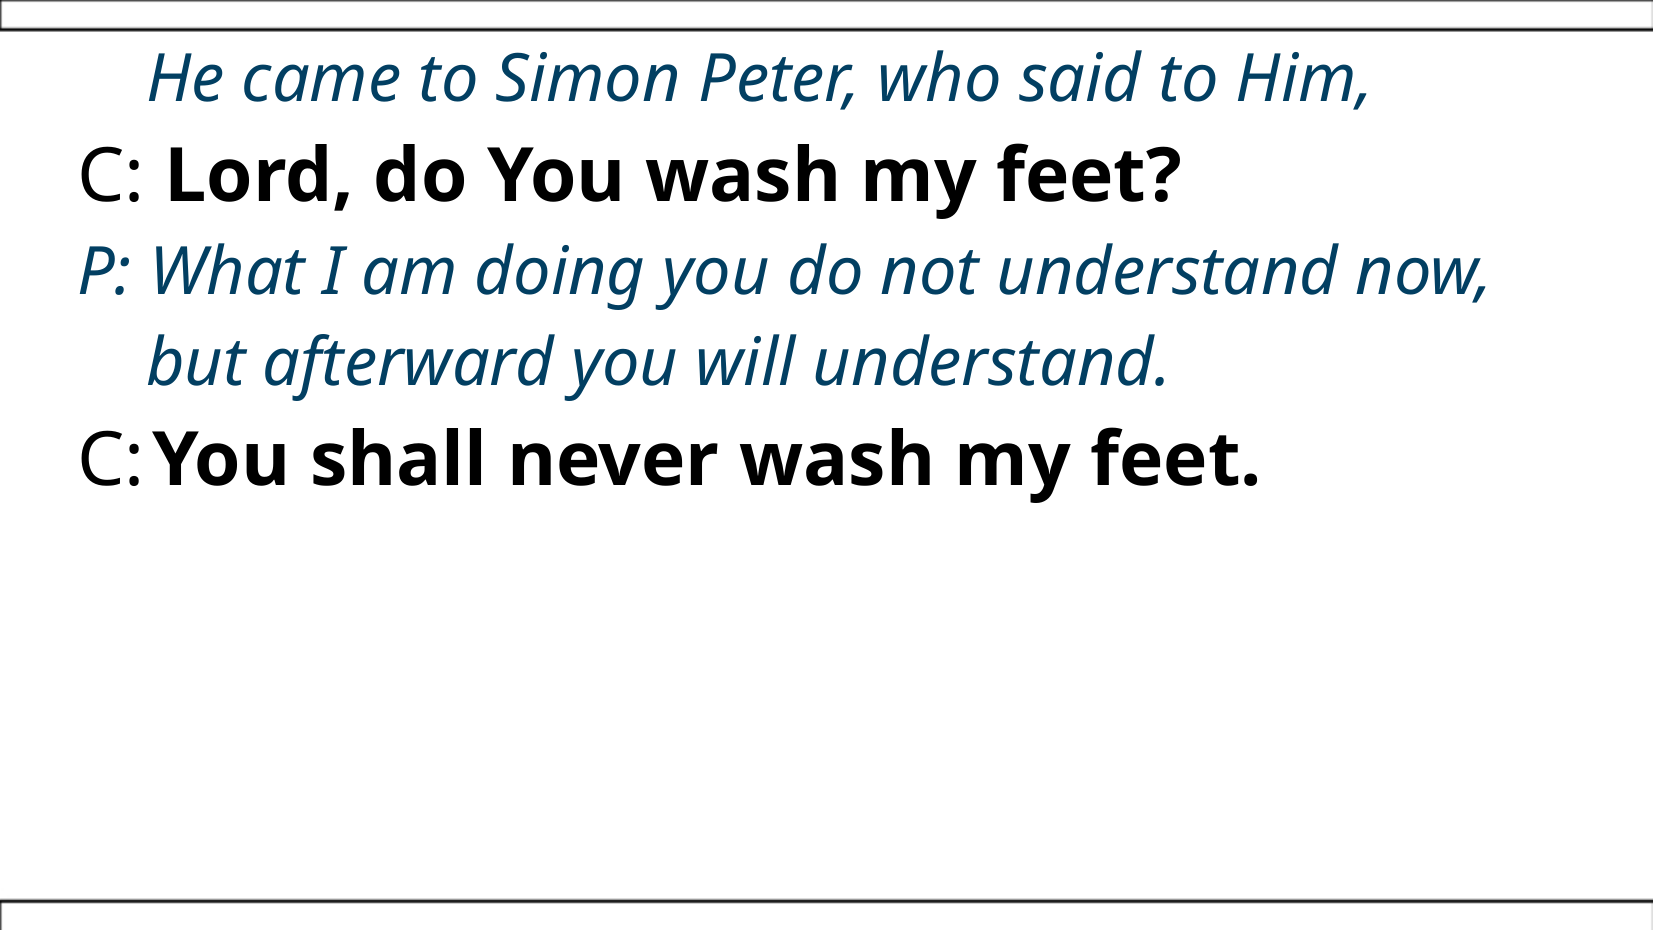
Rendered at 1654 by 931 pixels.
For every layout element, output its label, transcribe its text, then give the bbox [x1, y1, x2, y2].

picture [0, 0, 1653, 930]
text_box He came to Simon Peter, who said to Him, C: Lord, do You wash my feet? P: What I am doing you do not understand now, but afterward you will understand. C: You shall never wash my feet. [62, 23, 1593, 504]
